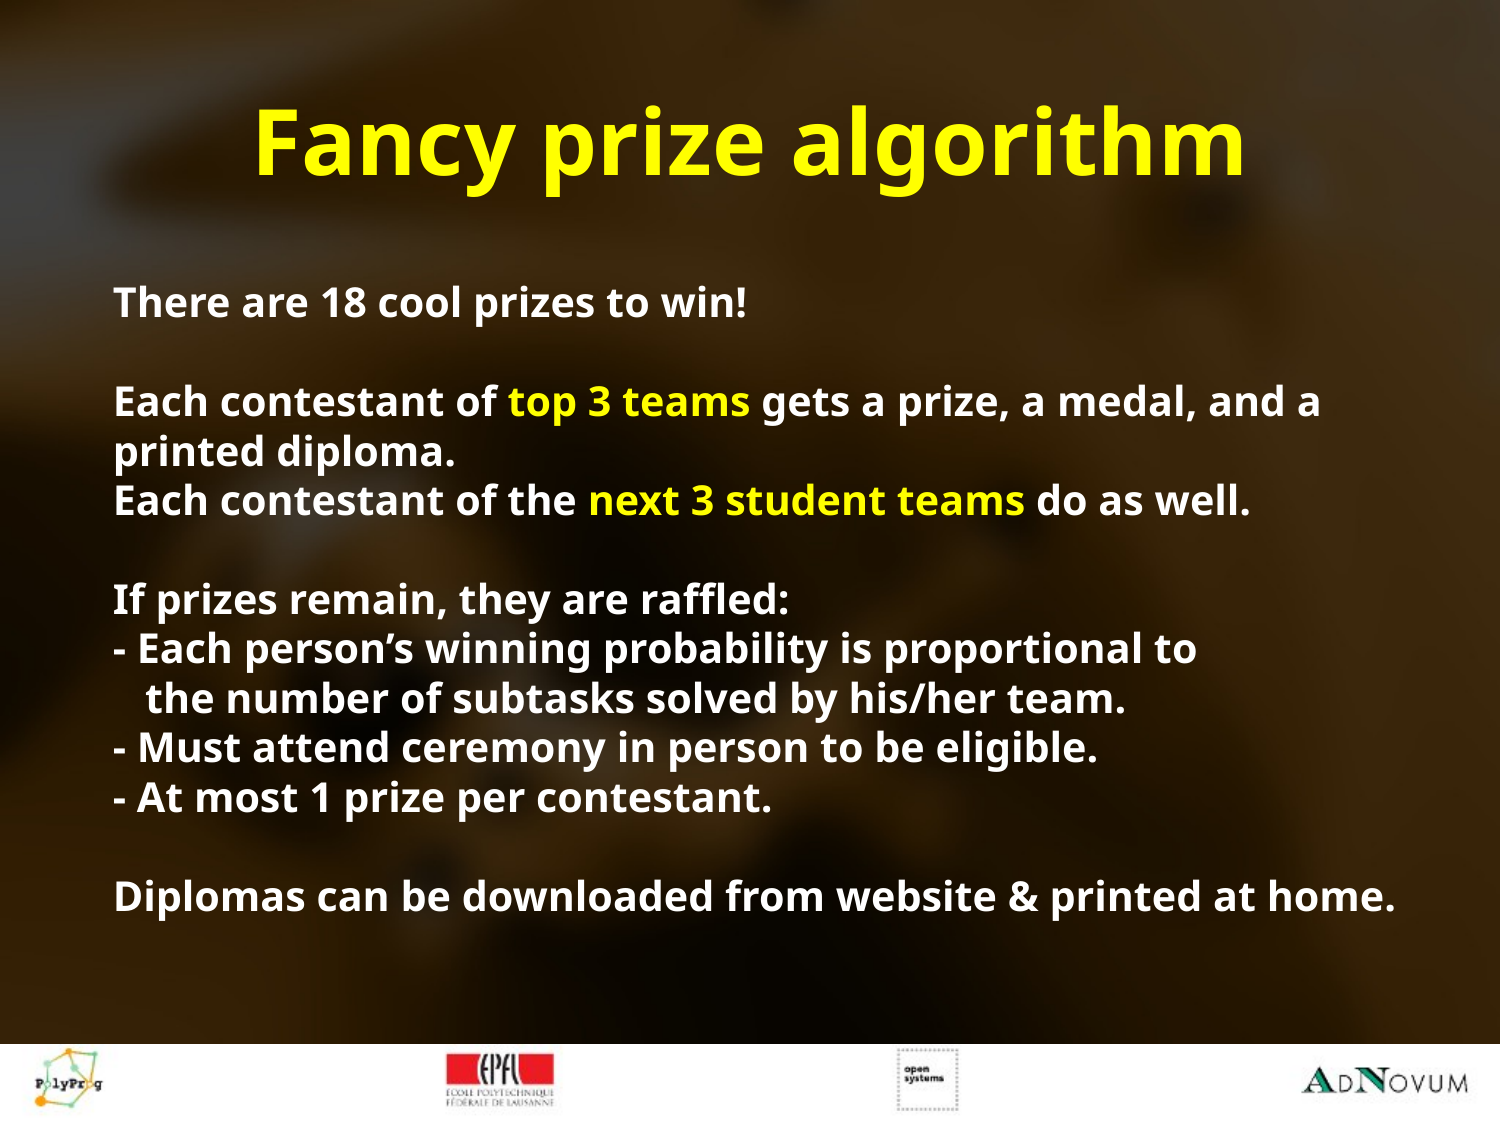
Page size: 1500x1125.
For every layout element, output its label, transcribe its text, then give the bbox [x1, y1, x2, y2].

text_box There are 18 cool prizes to win! Each contestant of top 3 teams gets a prize, a medal, and a printed diploma. Each contestant of the next 3 student teams do as well. If prizes remain, they are raffled: - Each person’s winning probability is proportional to the number of subtasks solved by his/her team. - Must attend ceremony in person to be eligible. - At most 1 prize per contestant. Diplomas can be downloaded from website & printed at home. [97, 267, 1421, 929]
picture [0, 0, 1500, 1120]
title Fancy prize algorithm [75, 45, 1425, 233]
